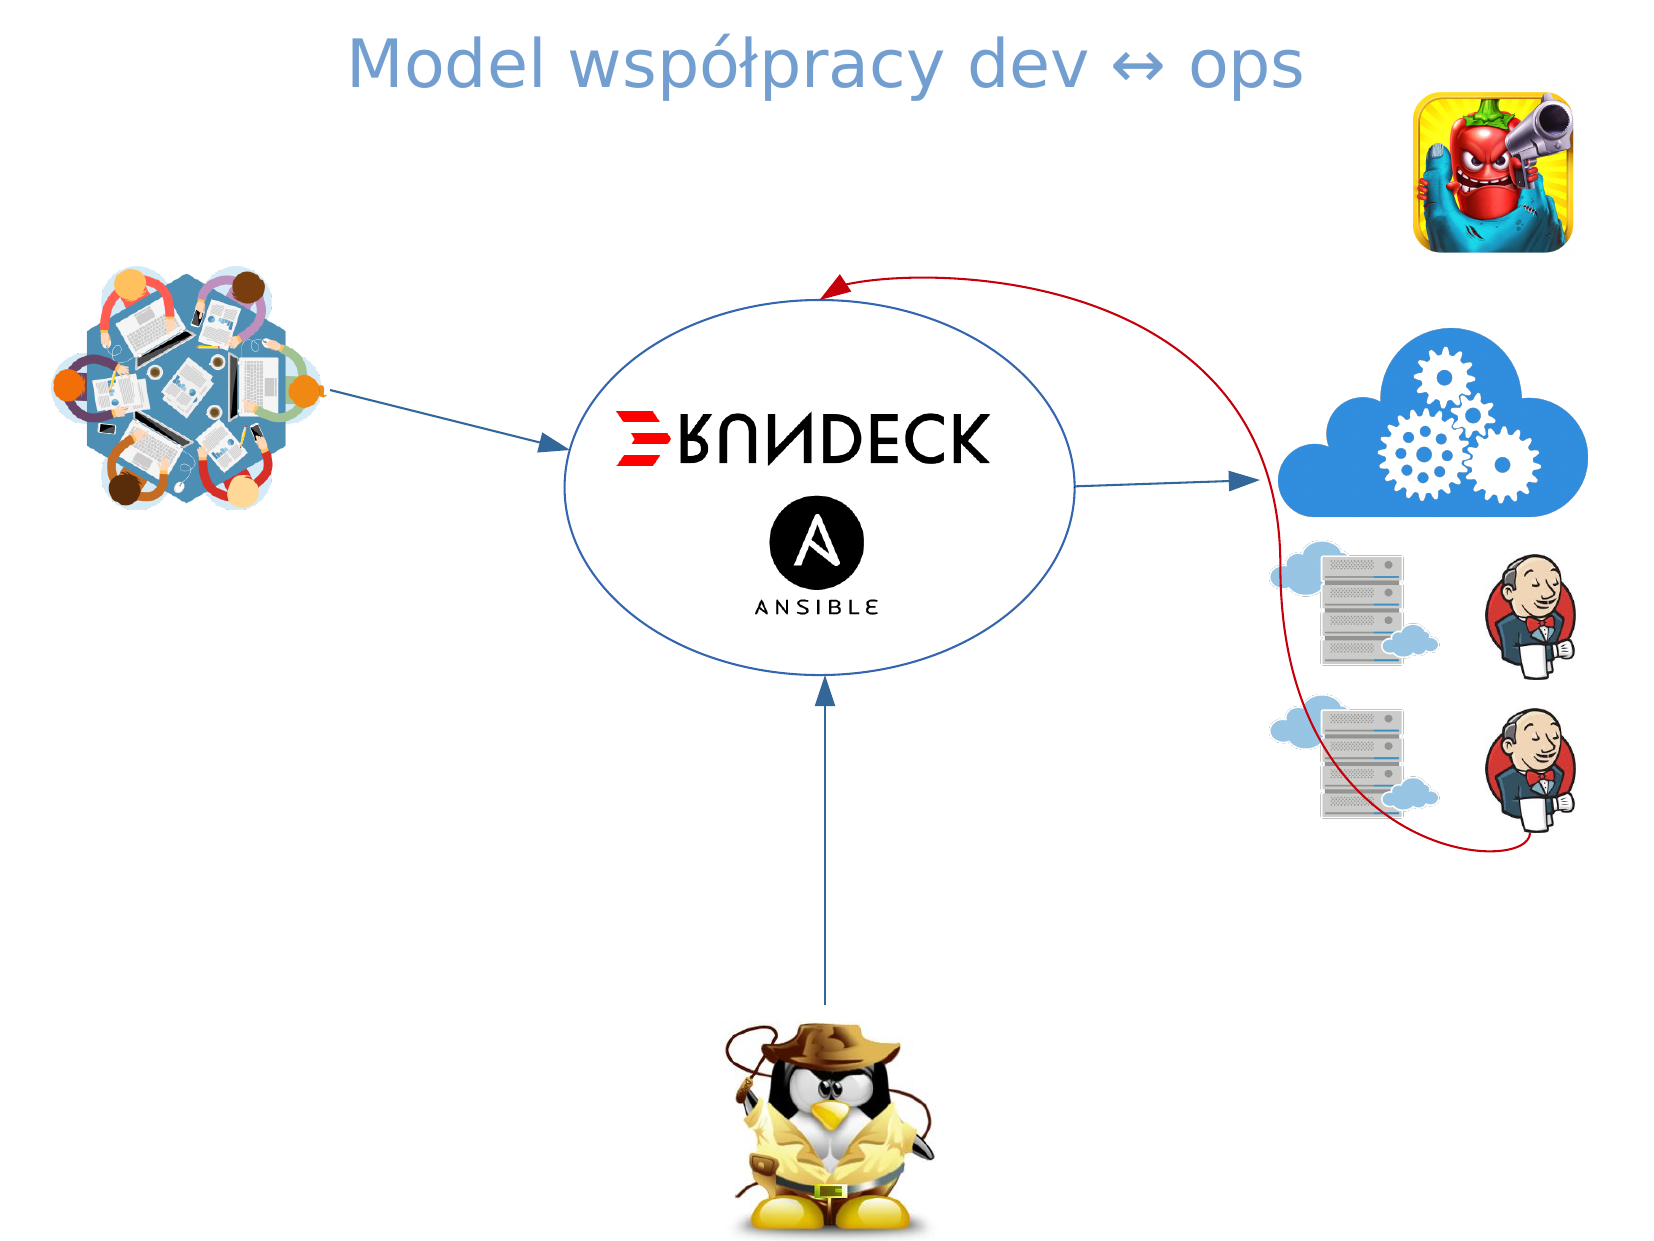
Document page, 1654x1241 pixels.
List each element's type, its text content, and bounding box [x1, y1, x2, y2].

text_box Model współpracy dev ↔ ops [332, 17, 1322, 111]
picture [1267, 693, 1390, 820]
picture [1410, 89, 1576, 256]
picture [1485, 554, 1576, 680]
picture [1267, 539, 1290, 667]
picture [0, 266, 406, 510]
picture [1301, 693, 1441, 820]
picture [1278, 328, 1588, 517]
picture [741, 482, 890, 631]
picture [1281, 539, 1441, 667]
picture [720, 1021, 939, 1241]
picture [1485, 708, 1576, 833]
picture [616, 411, 990, 466]
